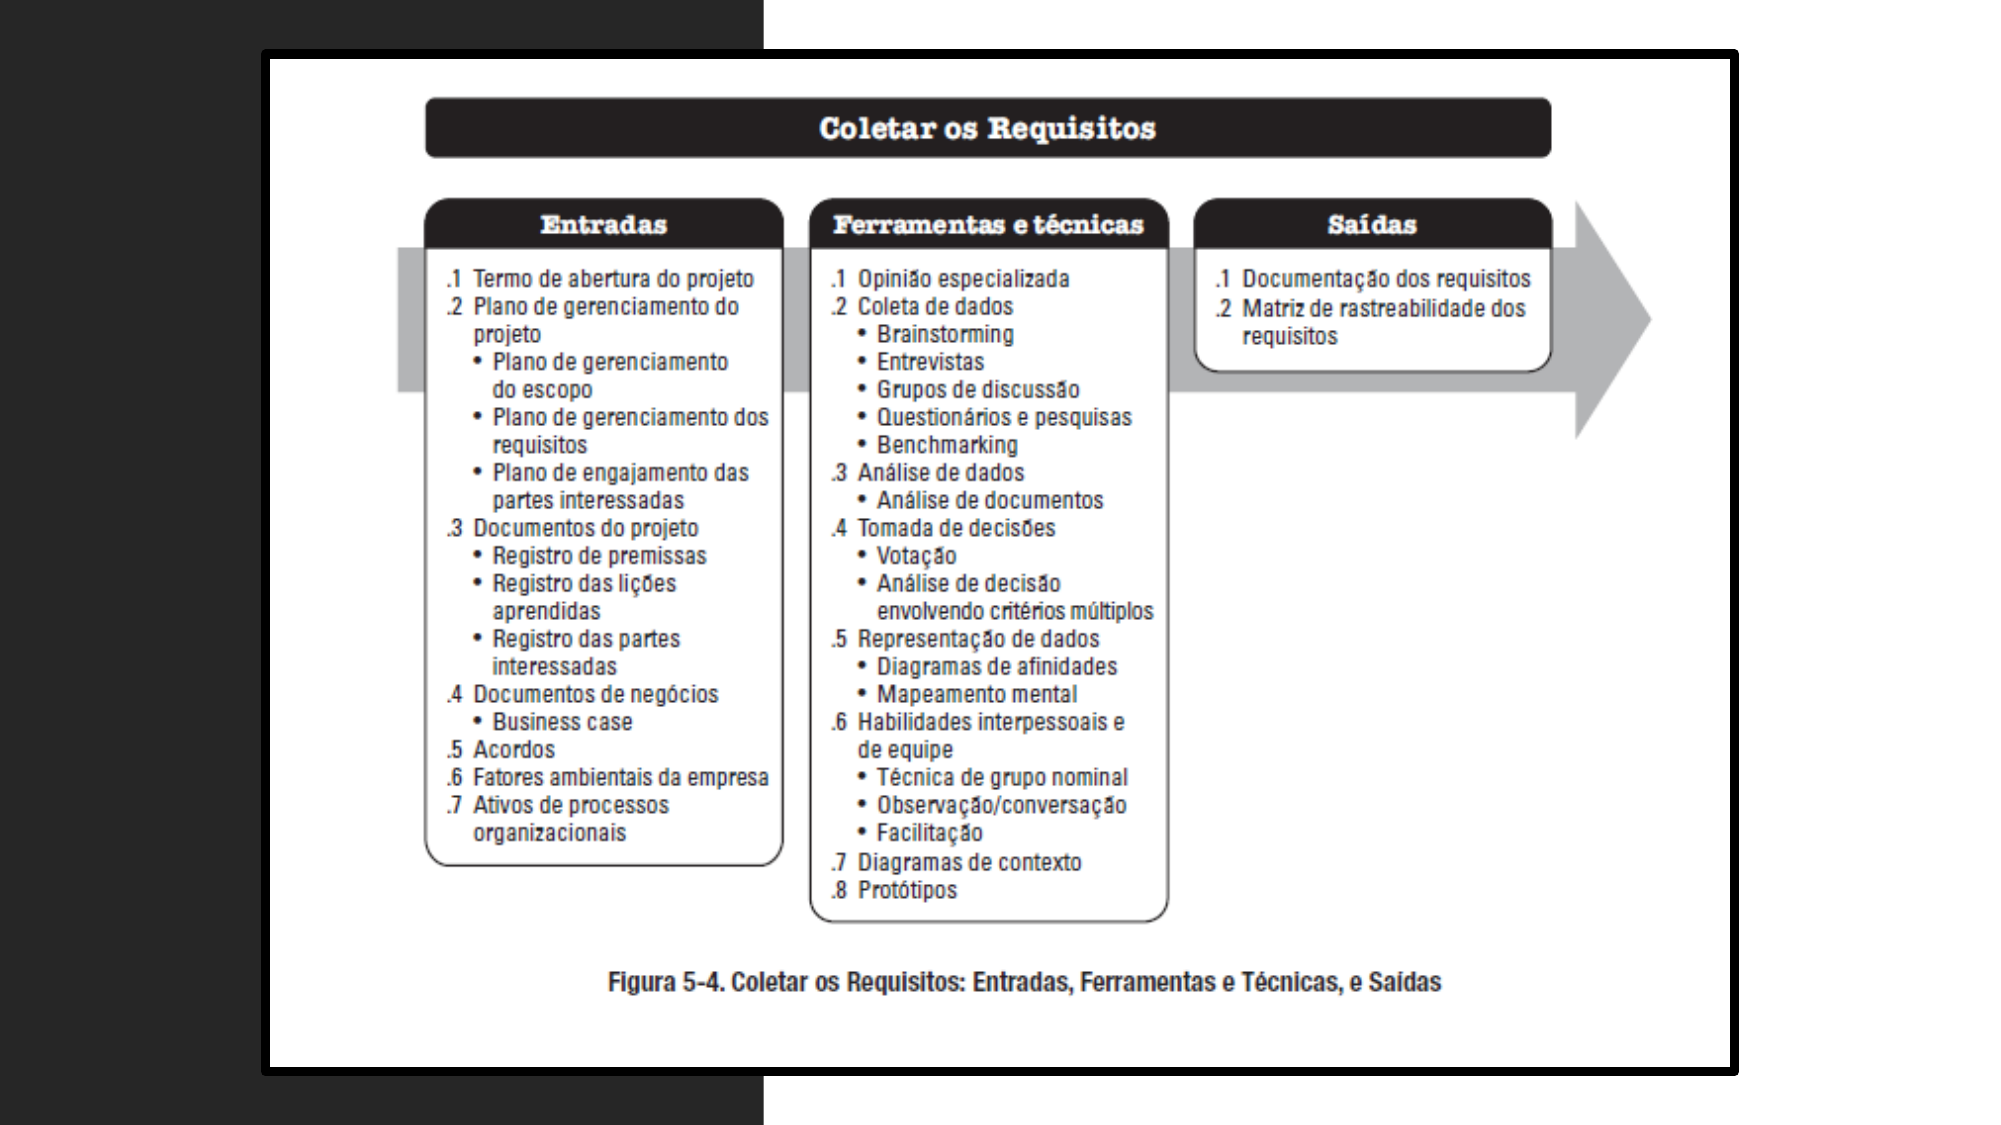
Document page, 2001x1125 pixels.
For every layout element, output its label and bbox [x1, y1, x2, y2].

slide_number [105, 1057, 683, 1118]
picture [270, 58, 1730, 1067]
